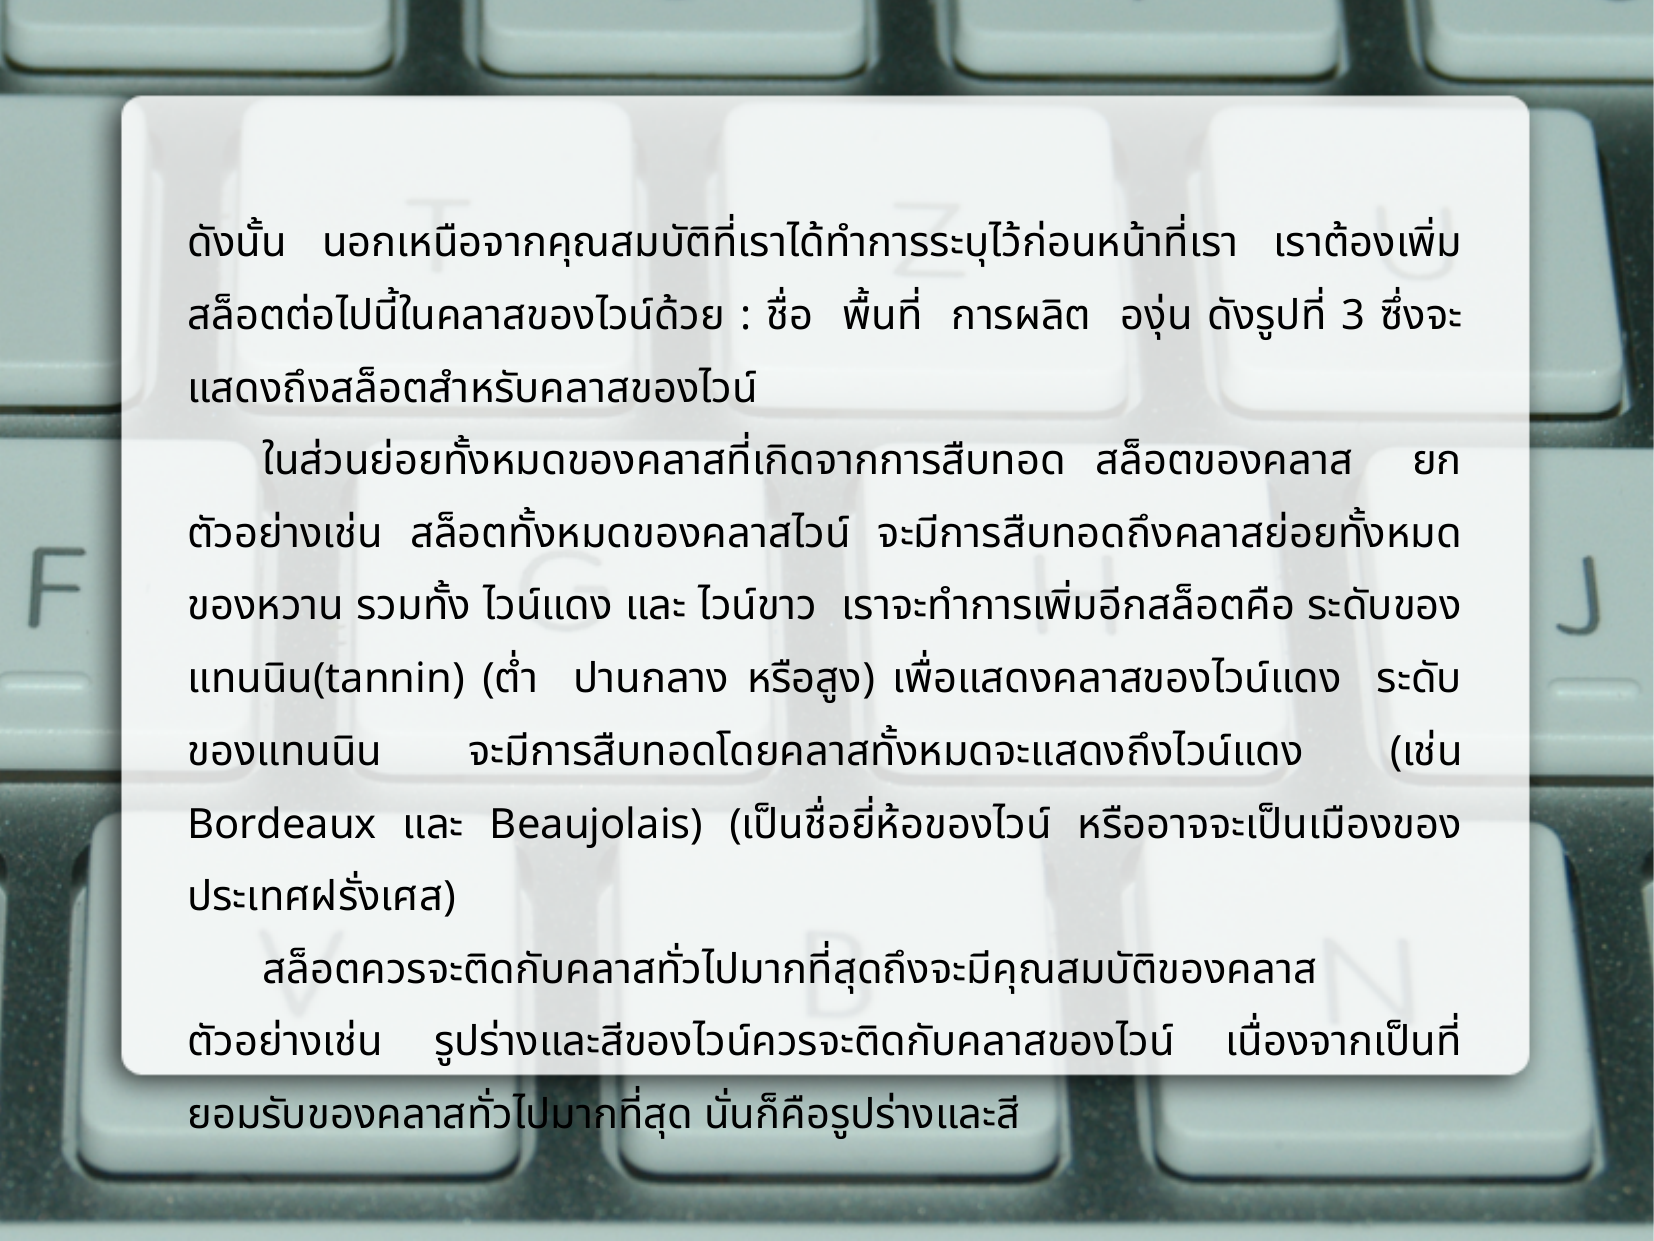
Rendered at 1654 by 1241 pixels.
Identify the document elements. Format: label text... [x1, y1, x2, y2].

picture [0, 0, 1654, 1241]
subtitle ดังนั้น นอกเหนือจากคุณสมบัติที่เราได้ทำการระบุไว้ก่อนหน้าที่เรา เราต้องเพิ่มสล็อตต่อไปนี้ในคลาสของไวน์ด้วย : ชื่อ พื้นที่ การผลิต องุ่น ดังรูปที่ 3 ซึ่งจะแสดงถึงสล็อตสำหรับคลาสของไวน์ ในส่วนย่อยทั้งหมดของคลาสที่เกิดจากการสืบทอด สล็อตของคลาส ยกตัวอย่างเช่น สล็อตทั้งหมดของคลาสไวน์ จะมีการสืบทอดถึงคลาสย่อยทั้งหมดของหวาน รวมทั้ง ไวน์แดง และ ไวน์ขาว เราจะทำการเพิ่มอีกสล็อตคือ ระดับของ แทนนิน(tannin) (ต่ำ ปานกลาง หรือสูง) เพื่อแสดงคลาสของไวน์แดง ระดับของแทนนิน จะมีการสืบทอดโดยคลาสทั้งหมดจะแสดงถึงไวน์แดง (เช่น Bordeaux และ Beaujolais) (เป็นชื่อยี่ห้อของไวน์ หรืออาจจะเป็นเมืองของประเทศฝรั่งเศส) สล็อตควรจะติดกับคลาสทั่วไปมากที่สุดถึงจะมีคุณสมบัติของคลาส ตัวอย่างเช่น รูปร่างและสีของไวน์ควรจะติดกับคลาสของไวน์ เนื่องจากเป็นที่ยอมรับของคลาสทั่วไปมากที่สุด นั่นก็คือรูปร่างและสี [187, 337, 1463, 1013]
